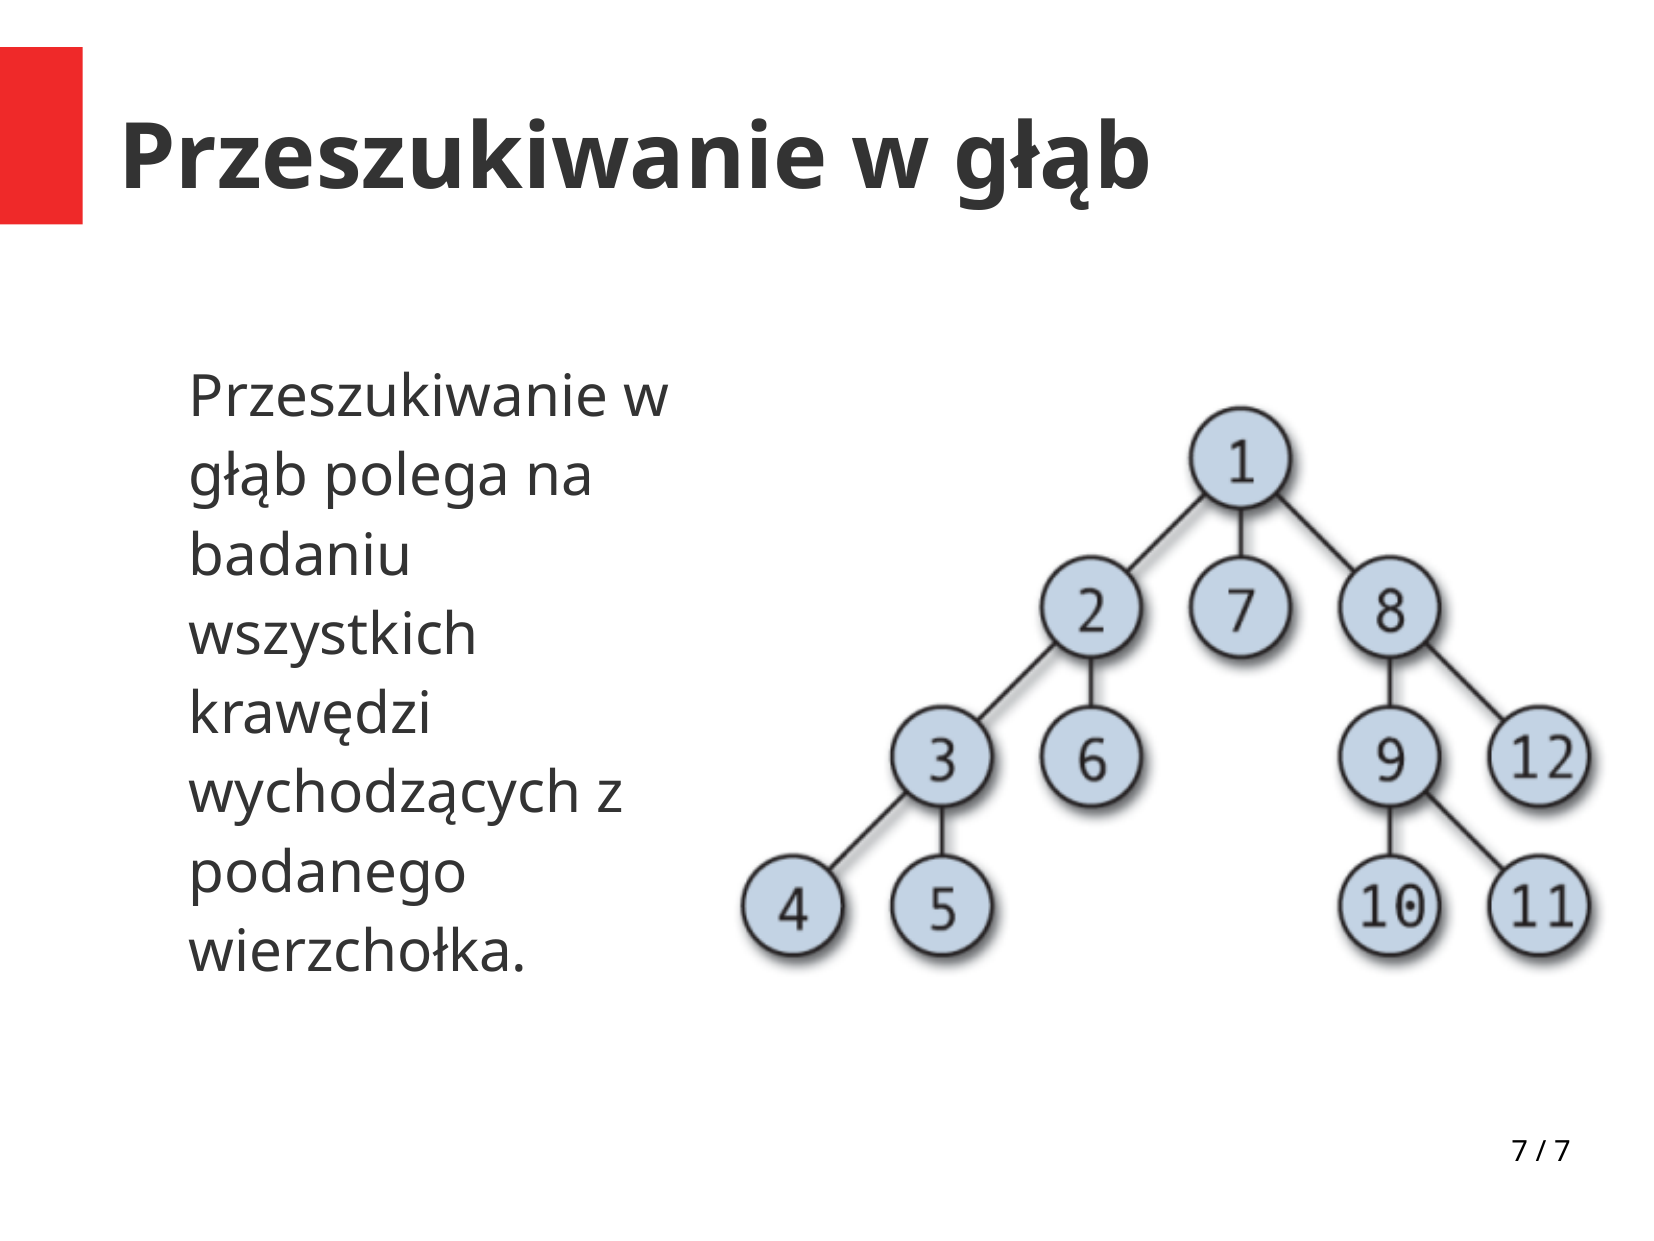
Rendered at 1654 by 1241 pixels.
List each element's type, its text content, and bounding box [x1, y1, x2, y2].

title Przeszukiwanie w głąb [118, 49, 1571, 257]
picture [697, 359, 1636, 1008]
list Przeszukiwanie w głąb polega na badaniu wszystkich krawędzi wychodzących z podanego wierzchołka. [118, 354, 691, 1074]
